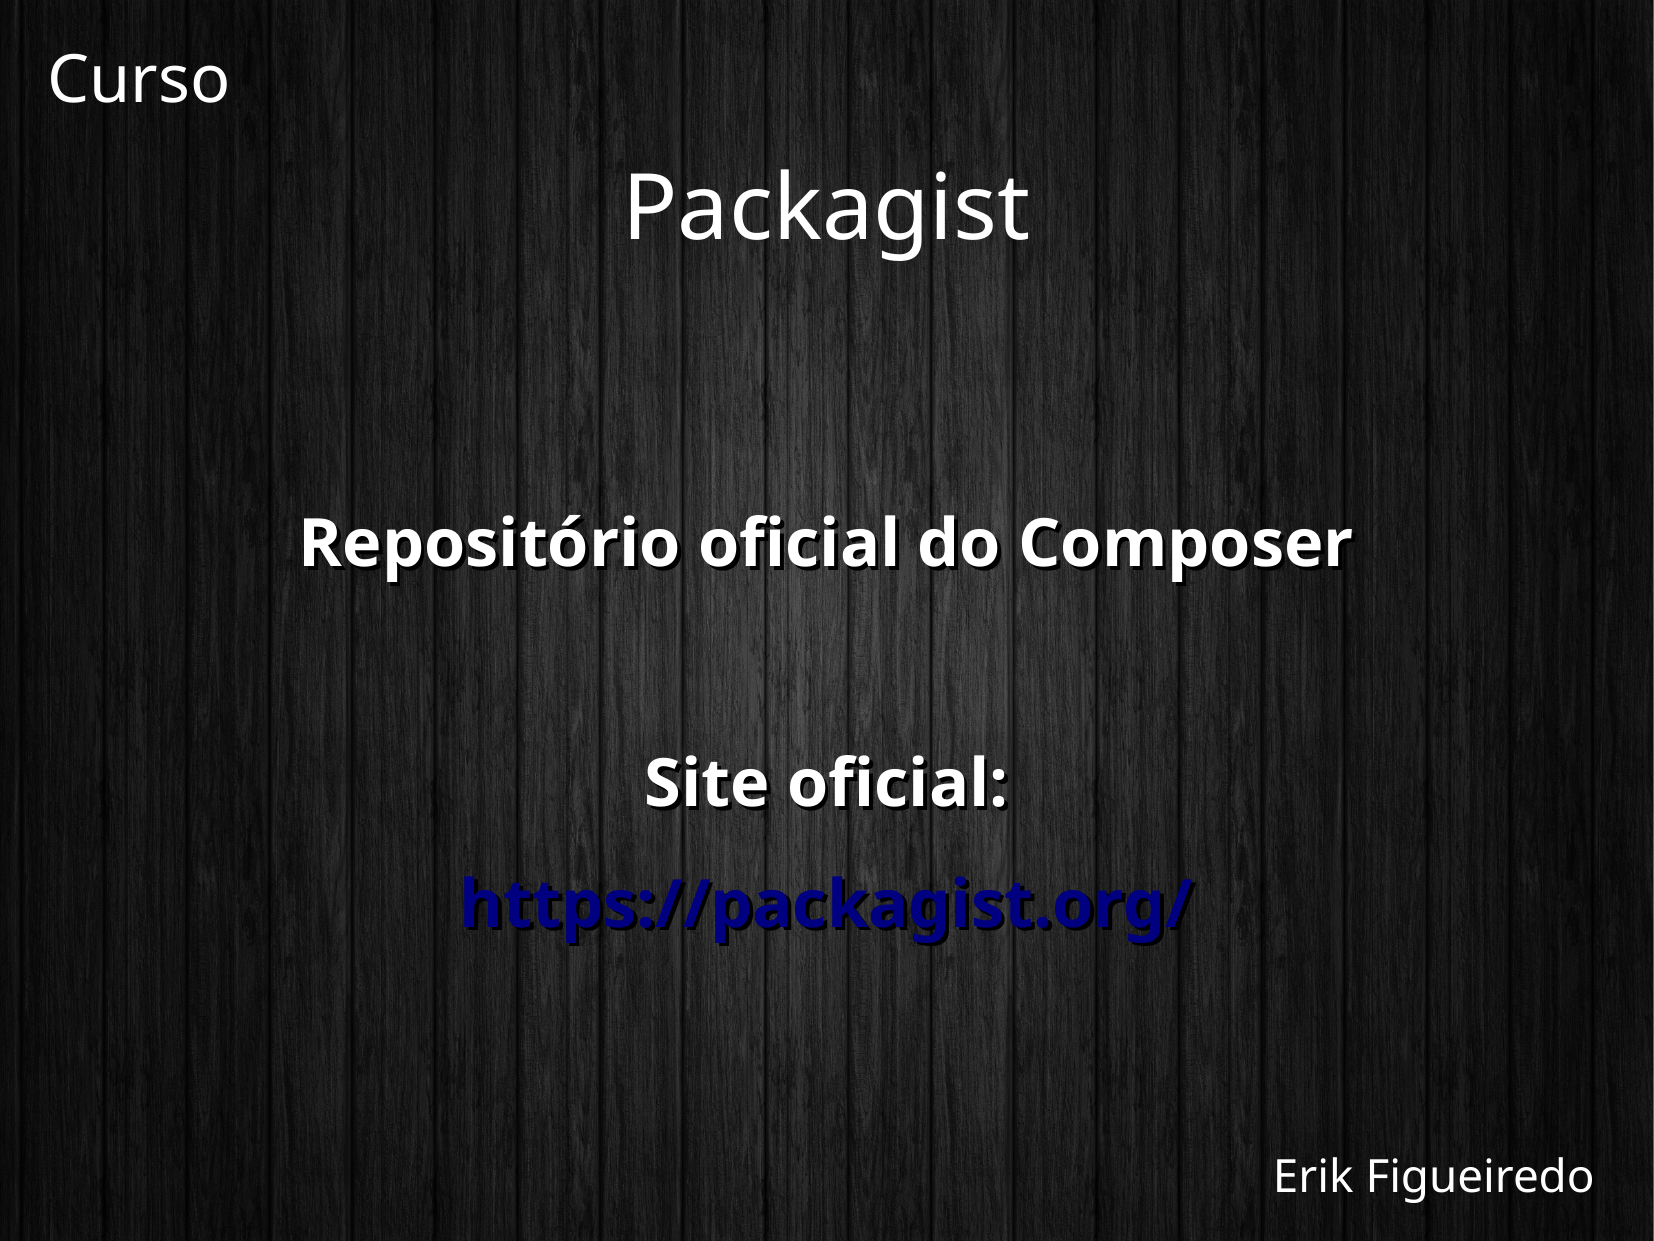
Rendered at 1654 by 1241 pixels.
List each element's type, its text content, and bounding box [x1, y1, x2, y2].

list Repositório oficial do Composer Site oficial: https://packagist.org/ [82, 311, 1571, 1131]
picture [0, 0, 1654, 1241]
text_box Erik Figueiredo [768, 1133, 1595, 1217]
text_box Curso [47, 35, 1087, 119]
title Packagist [82, 129, 1571, 278]
